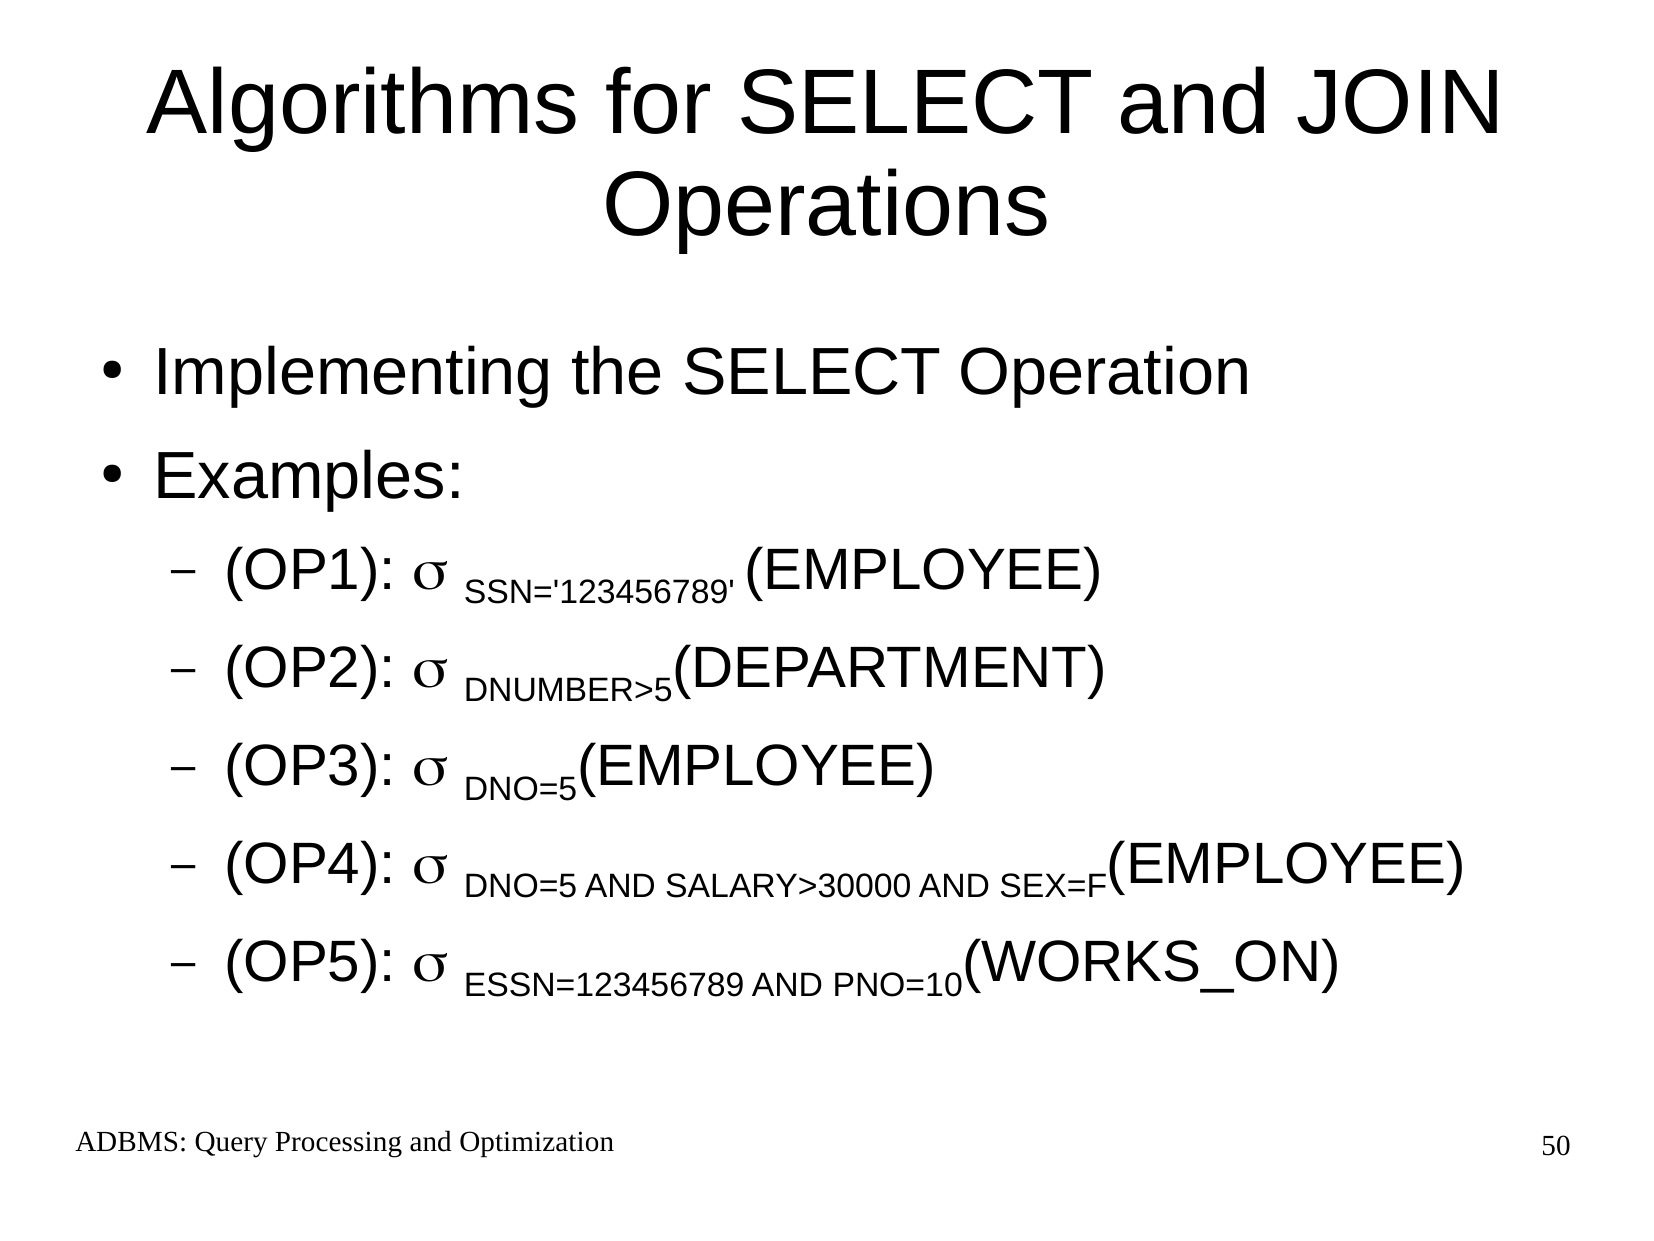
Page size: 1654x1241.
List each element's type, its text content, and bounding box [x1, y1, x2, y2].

title Algorithms for SELECT and JOIN Operations [82, 49, 1571, 257]
list Implementing the SELECT Operation Examples: (OP1):  SSN='123456789' (EMPLOYEE) (OP2):  DNUMBER>5(DEPARTMENT) (OP3):  DNO=5(EMPLOYEE) (OP4):  DNO=5 AND SALARY>30000 AND SEX=F(EMPLOYEE) (OP5):  ESSN=123456789 AND PNO=10(WORKS_ON) [82, 290, 1571, 1096]
